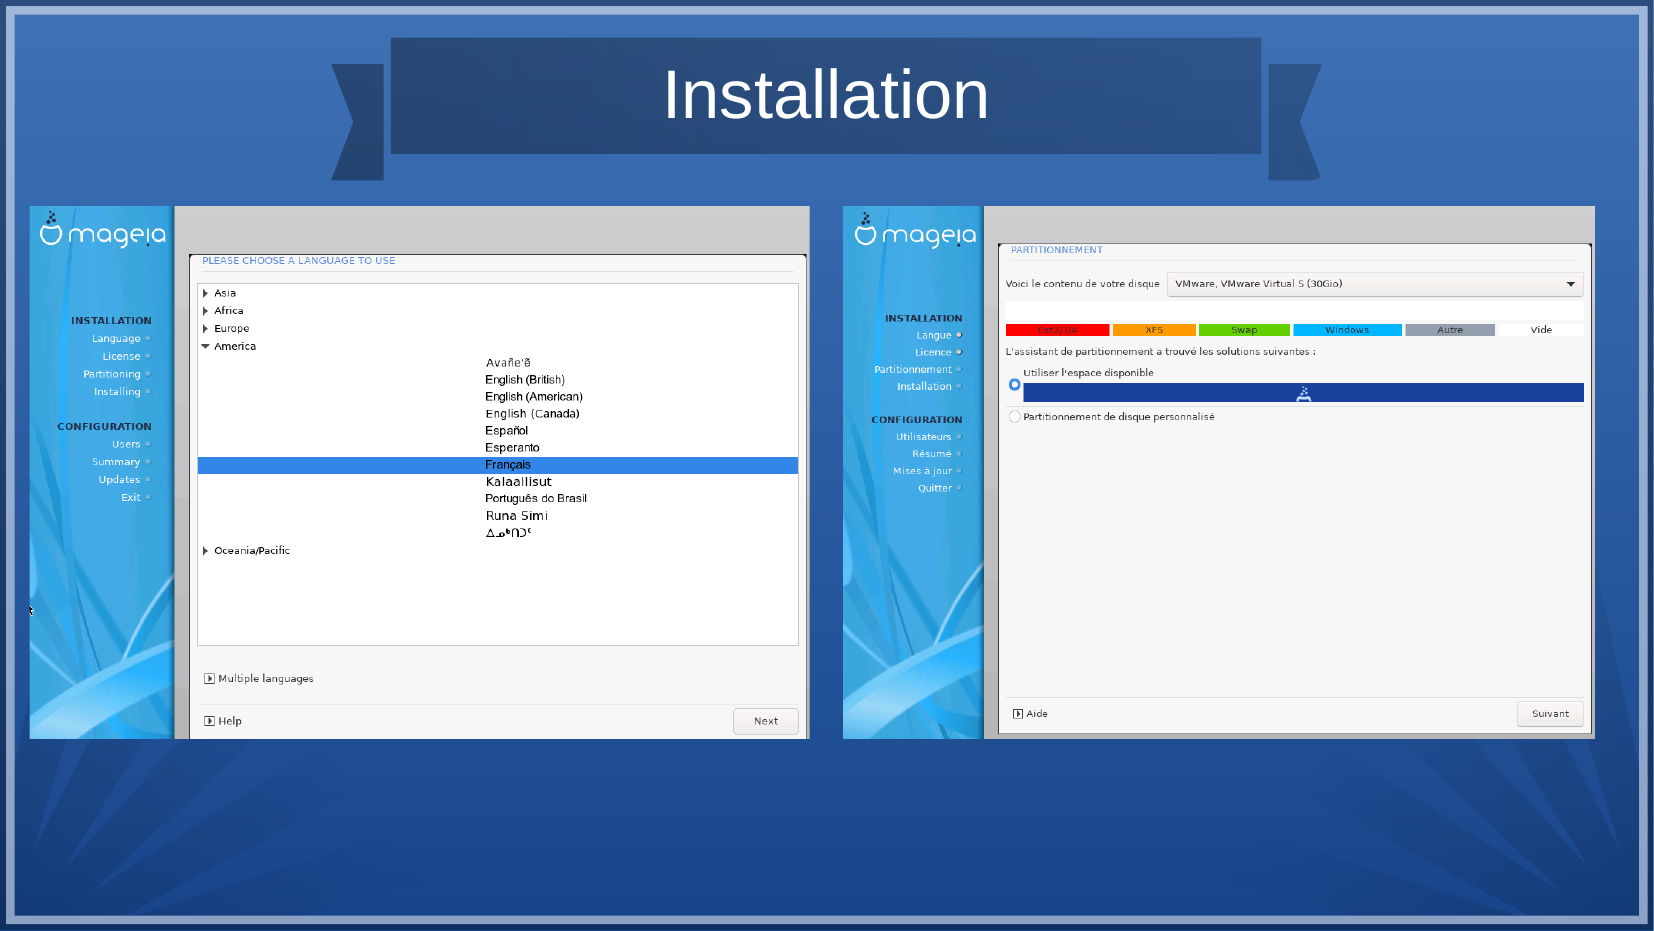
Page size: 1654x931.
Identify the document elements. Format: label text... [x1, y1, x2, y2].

picture [29, 206, 810, 739]
picture [843, 206, 1595, 739]
title Installation [389, 35, 1264, 154]
